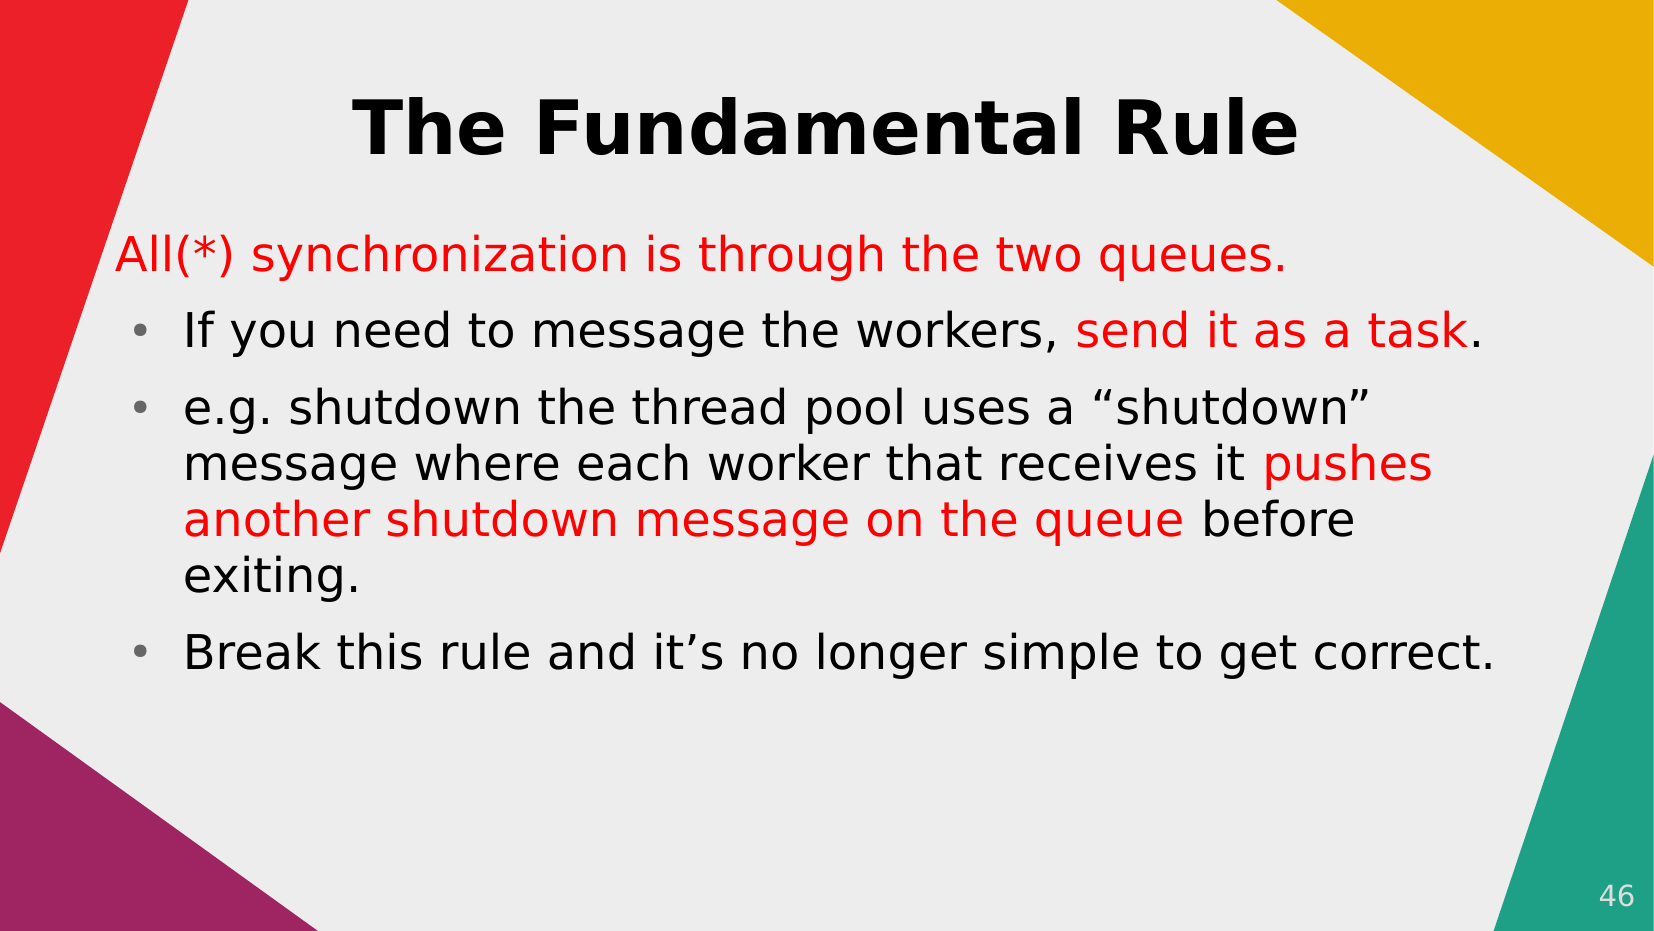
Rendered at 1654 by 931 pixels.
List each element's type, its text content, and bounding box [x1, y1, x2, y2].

title The Fundamental Rule [114, 54, 1539, 203]
list All(*) synchronization is through the two queues. If you need to message the workers, send it as a task. e.g. shutdown the thread pool uses a “shutdown” message where each worker that receives it pushes another shutdown message on the queue before exiting. Break this rule and it’s no longer simple to get correct. [114, 226, 1539, 775]
